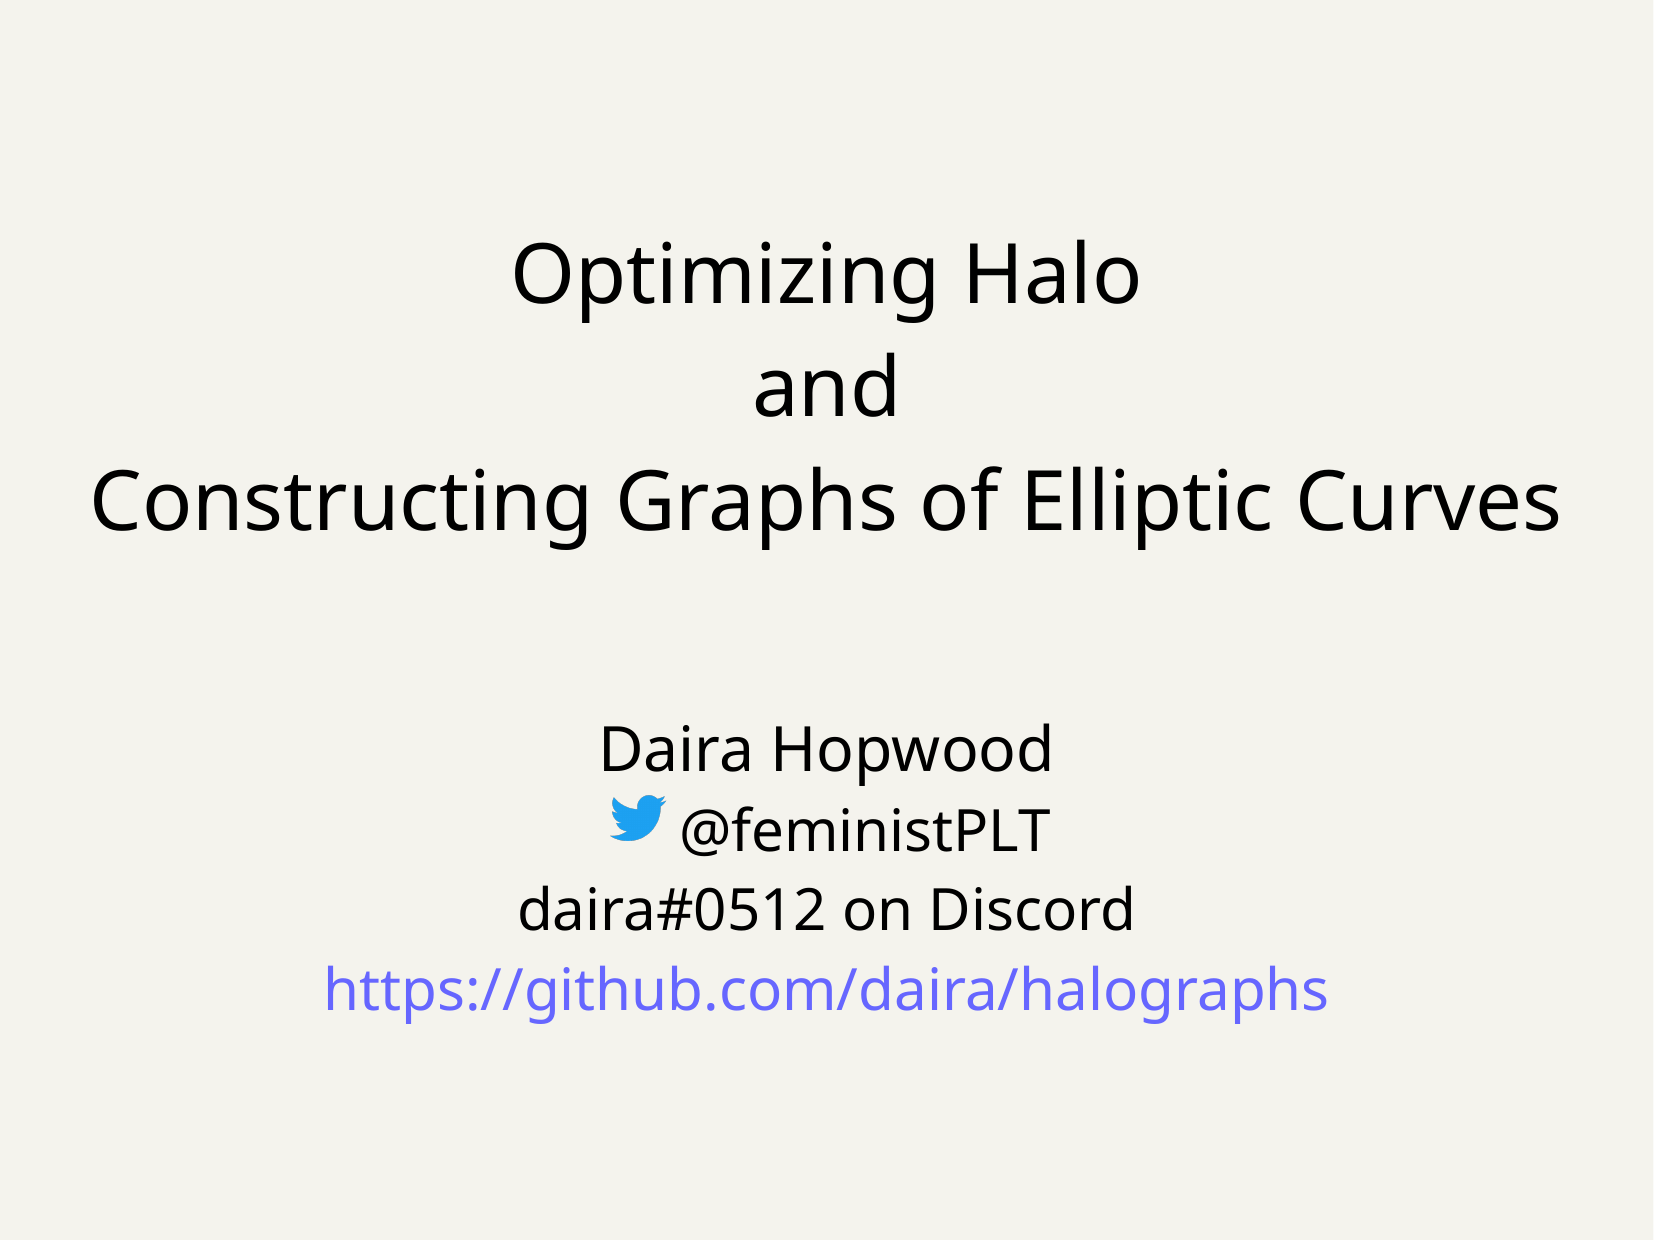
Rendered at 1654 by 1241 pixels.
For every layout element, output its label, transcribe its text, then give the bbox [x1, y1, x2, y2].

subtitle Optimizing Halo and Constructing Graphs of Elliptic Curves Daira Hopwood @feministPLT daira#0512 on Discord https://github.com/daira/halographs [82, 154, 1571, 1087]
picture [593, 773, 683, 863]
